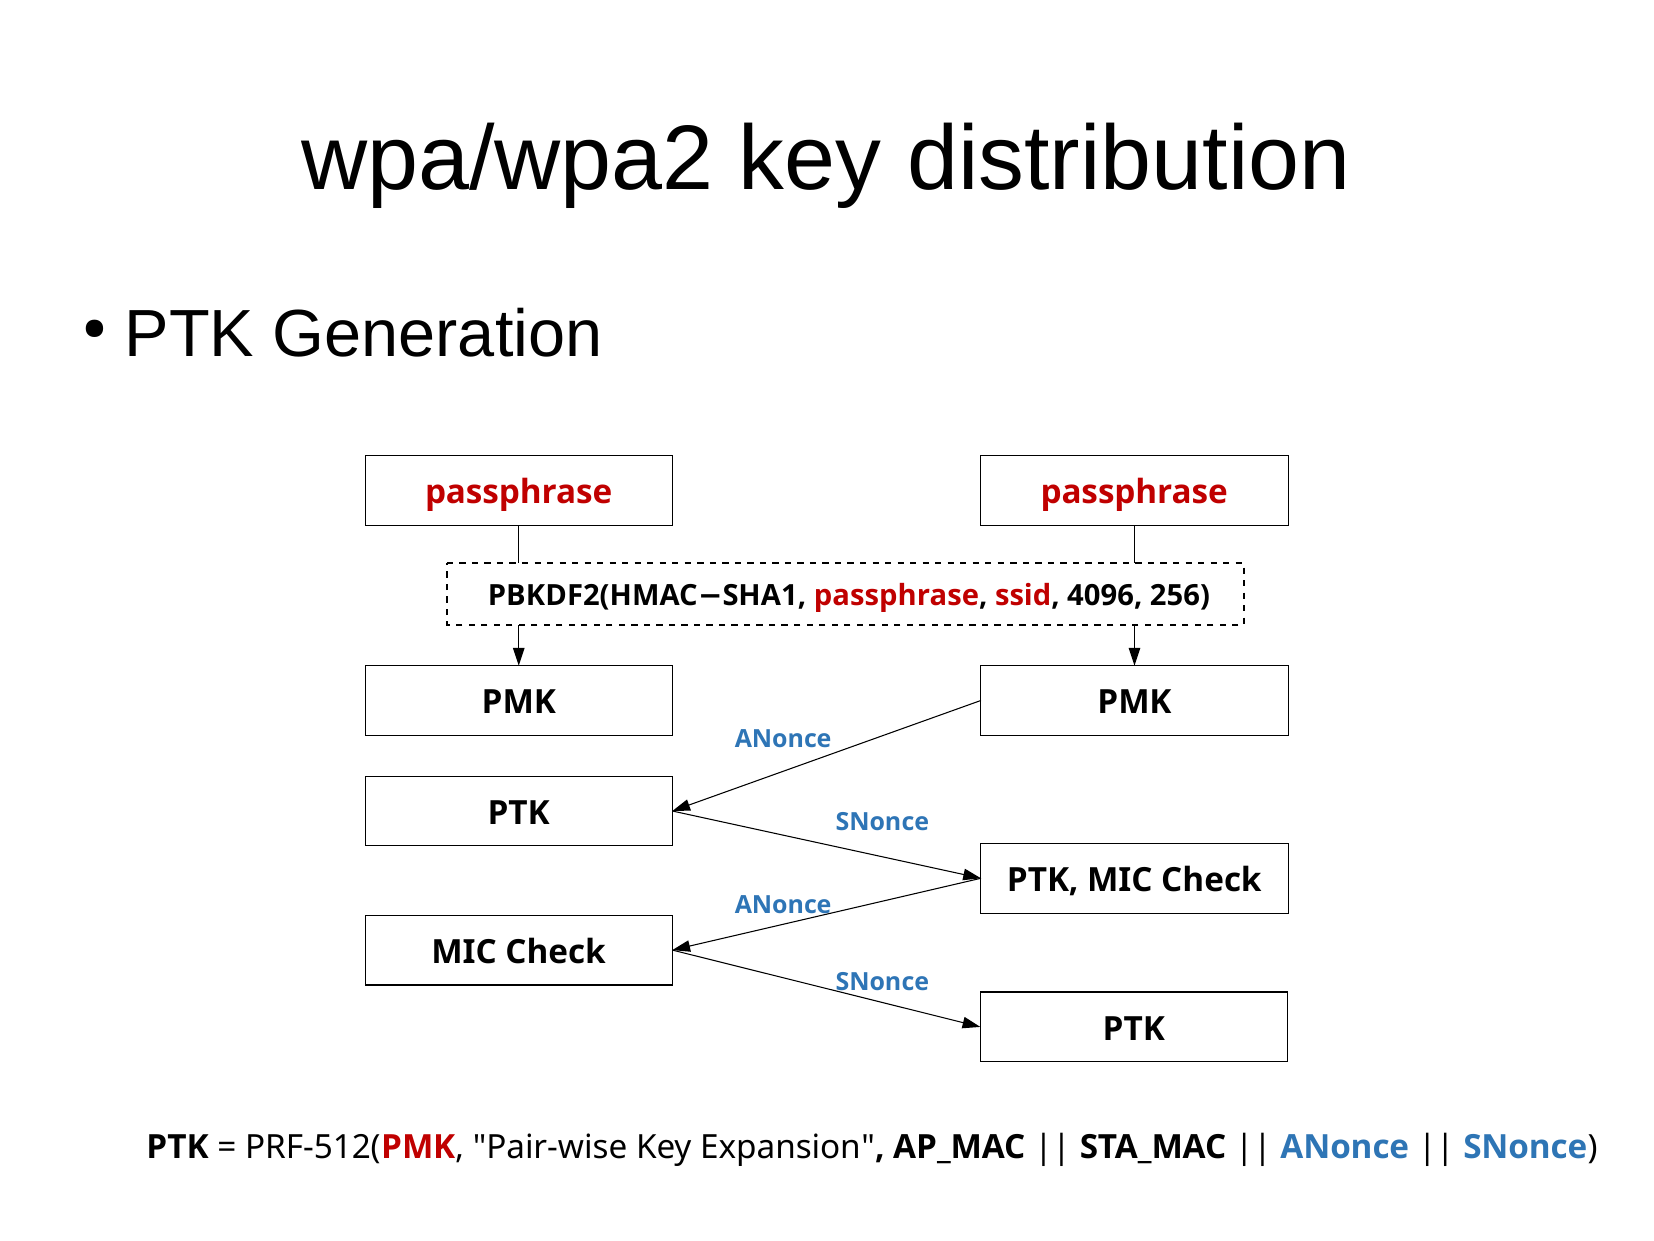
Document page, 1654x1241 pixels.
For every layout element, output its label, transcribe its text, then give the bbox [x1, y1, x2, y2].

text_box PTK [980, 992, 1287, 1062]
text_box PMK [365, 666, 672, 735]
text_box ANonce [720, 881, 847, 926]
text_box PTK, MIC Check [981, 843, 1288, 913]
text_box PTK = PRF-512(PMK, "Pair-wise Key Expansion", AP_MAC || STA_MAC || ANonce || SNonce) [131, 1117, 1654, 1172]
text_box passphrase [365, 455, 672, 525]
title wpa/wpa2 key distribution [82, 49, 1571, 257]
text_box PBKDF2(HMAC−SHA1, passphrase, ssid, 4096, 256) [447, 563, 1244, 625]
text_box PMK [981, 666, 1288, 735]
list PTK Generation [82, 290, 1571, 1010]
text_box ANonce [720, 715, 847, 760]
text_box PTK [365, 776, 672, 846]
text_box SNonce [821, 798, 944, 843]
text_box passphrase [981, 455, 1288, 525]
text_box SNonce [821, 958, 944, 1003]
text_box MIC Check [365, 915, 672, 985]
